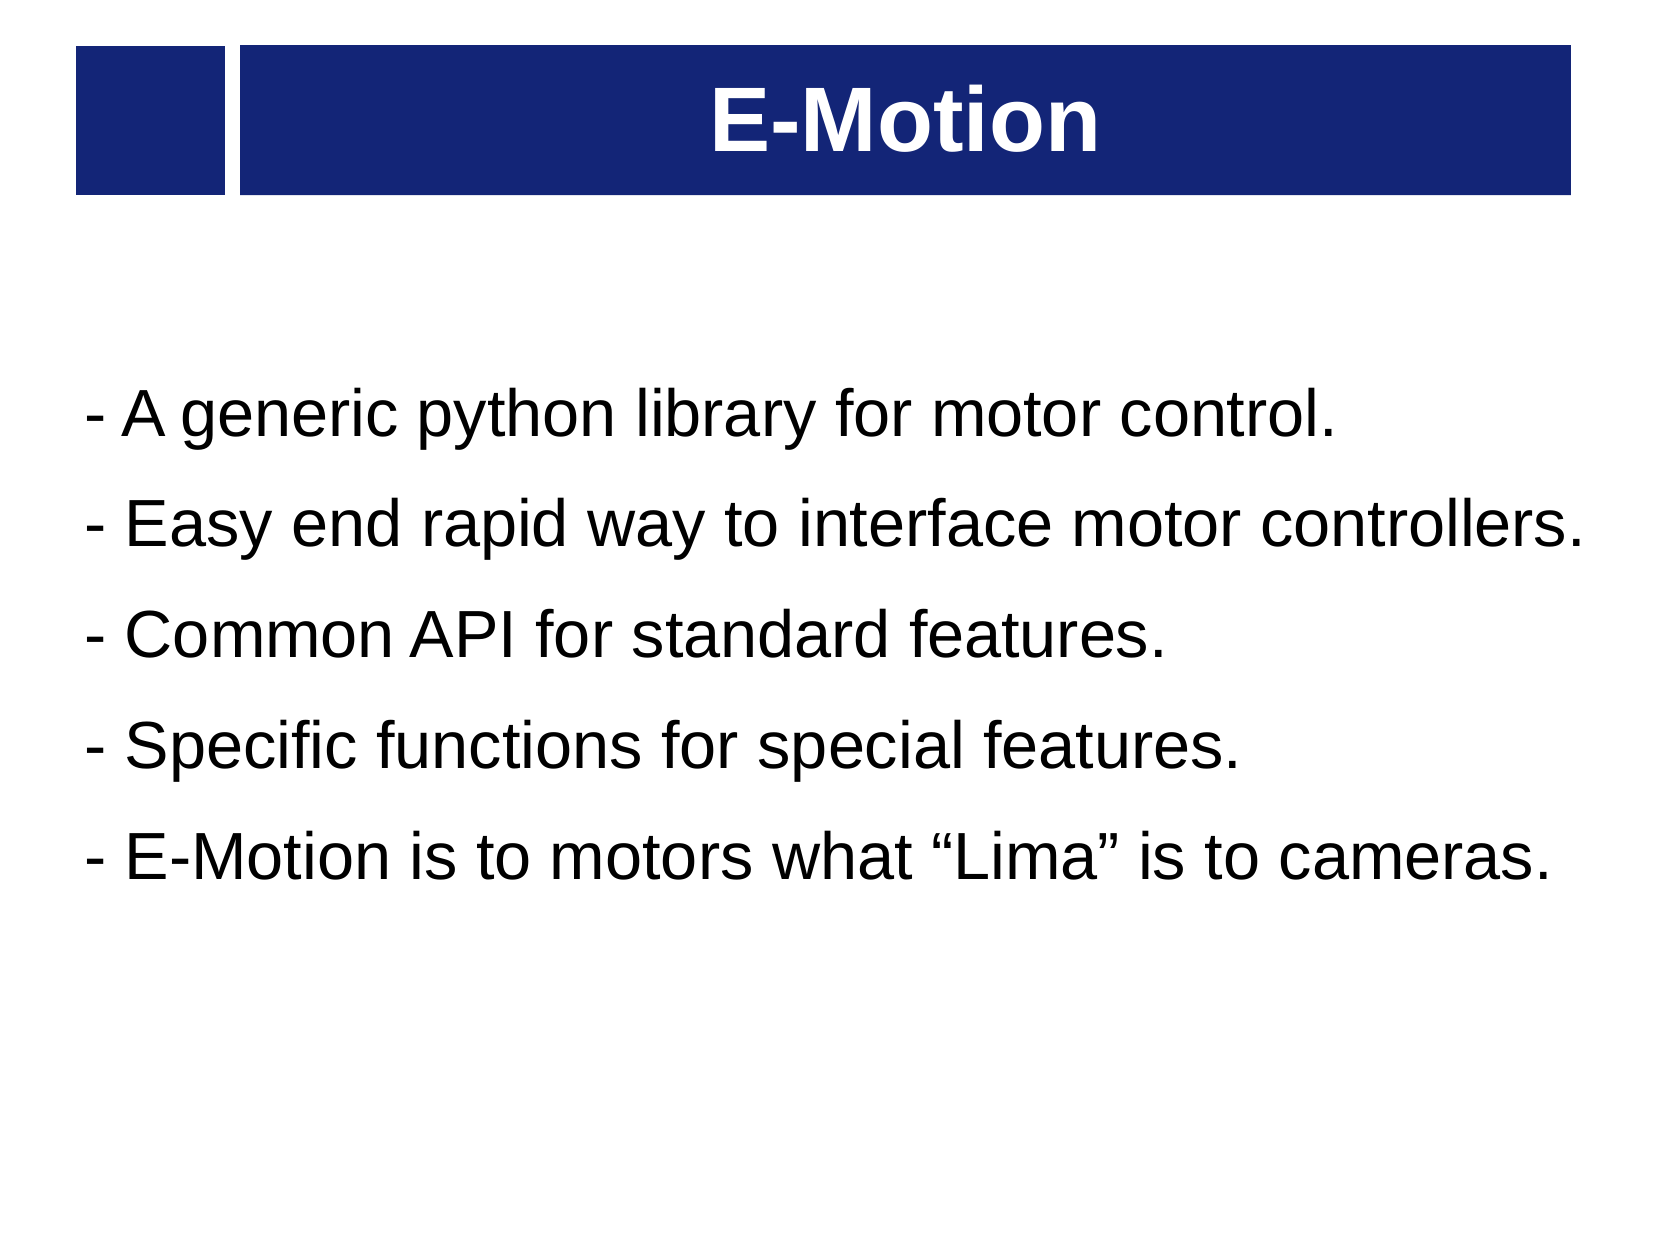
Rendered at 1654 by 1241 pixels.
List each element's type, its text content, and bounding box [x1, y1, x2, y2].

subtitle - A generic python library for motor control. - Easy end rapid way to interface motor controllers. - Common API for standard features. - Specific functions for special features. - E-Motion is to motors what “Lima” is to cameras. [84, 375, 1600, 1006]
text_box [75, 45, 226, 196]
title E-Motion [240, 45, 1571, 196]
